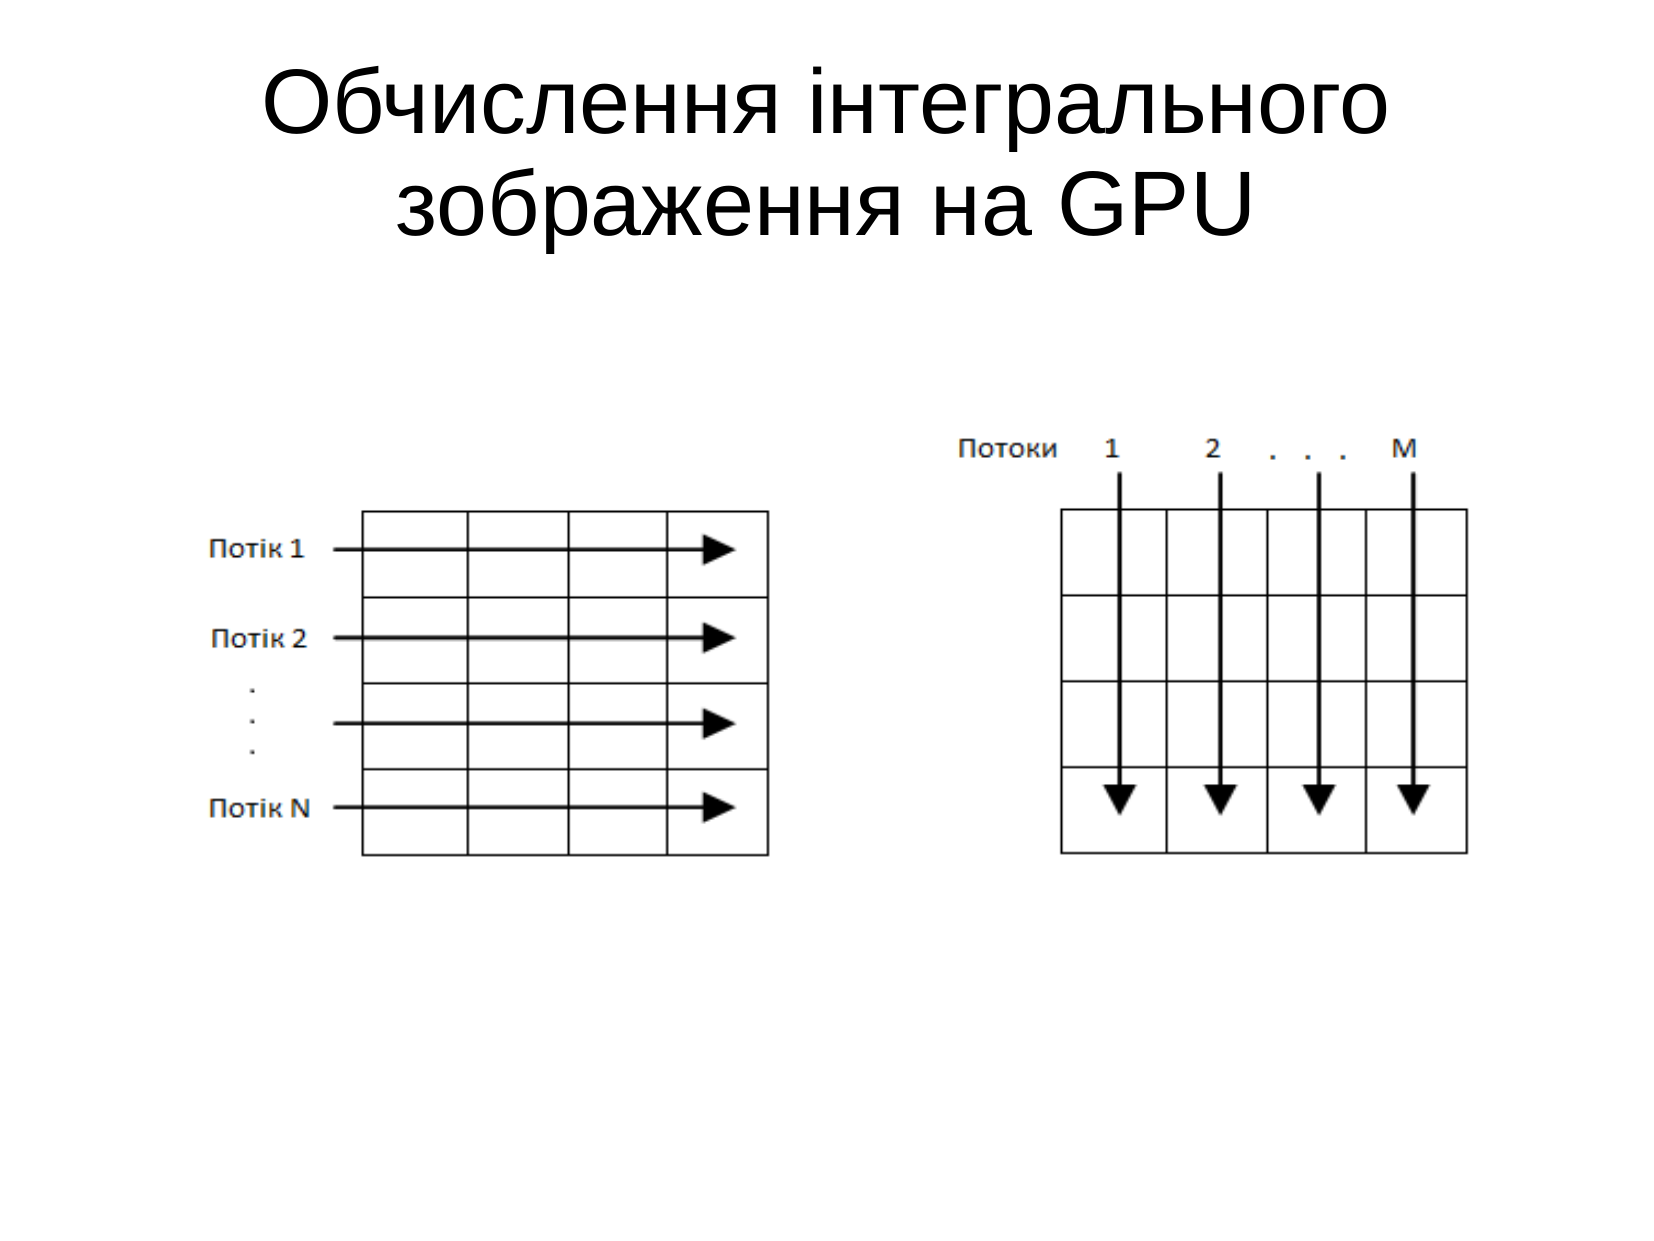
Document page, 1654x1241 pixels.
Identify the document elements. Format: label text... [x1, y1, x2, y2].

title Обчислення інтегрального зображення на GPU [82, 49, 1571, 257]
picture [165, 419, 1486, 871]
